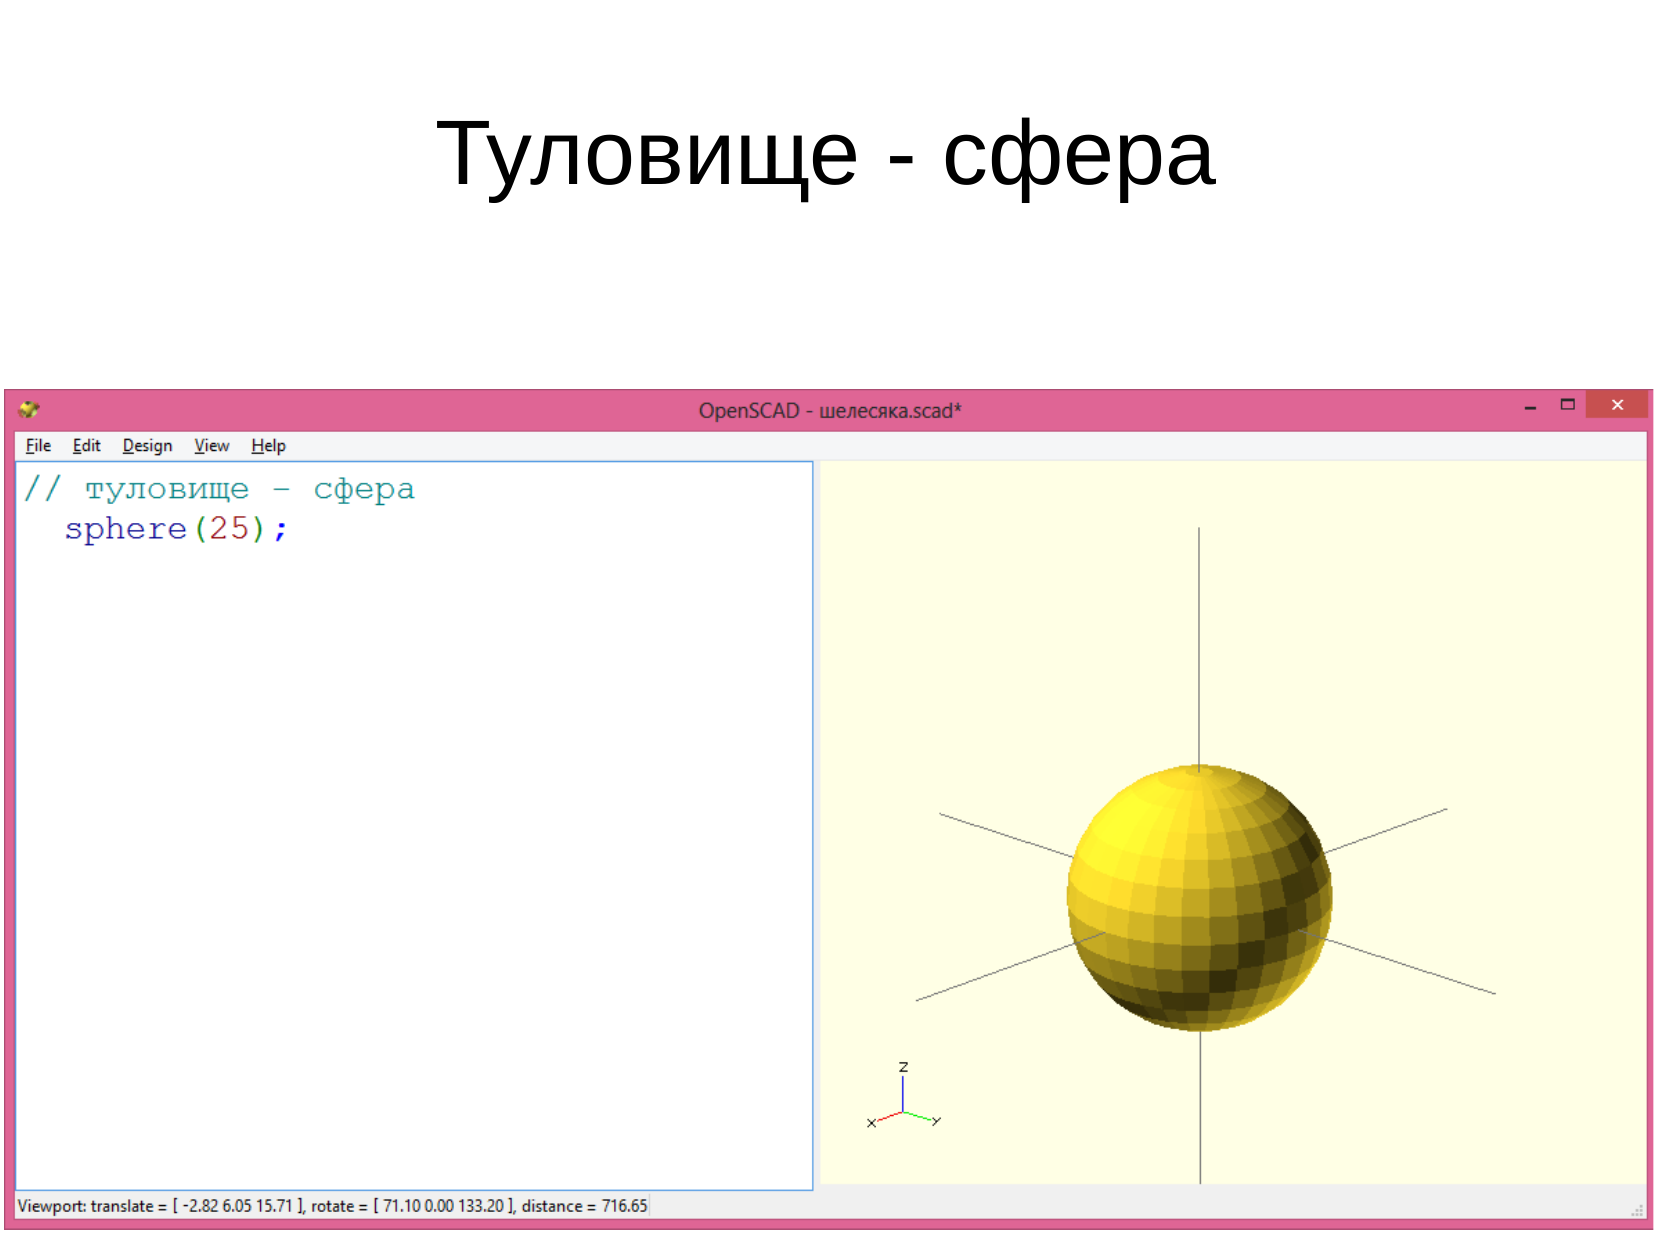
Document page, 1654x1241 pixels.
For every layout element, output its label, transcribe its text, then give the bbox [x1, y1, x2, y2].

title Туловище - сфера [82, 49, 1571, 257]
picture [4, 389, 1654, 1230]
